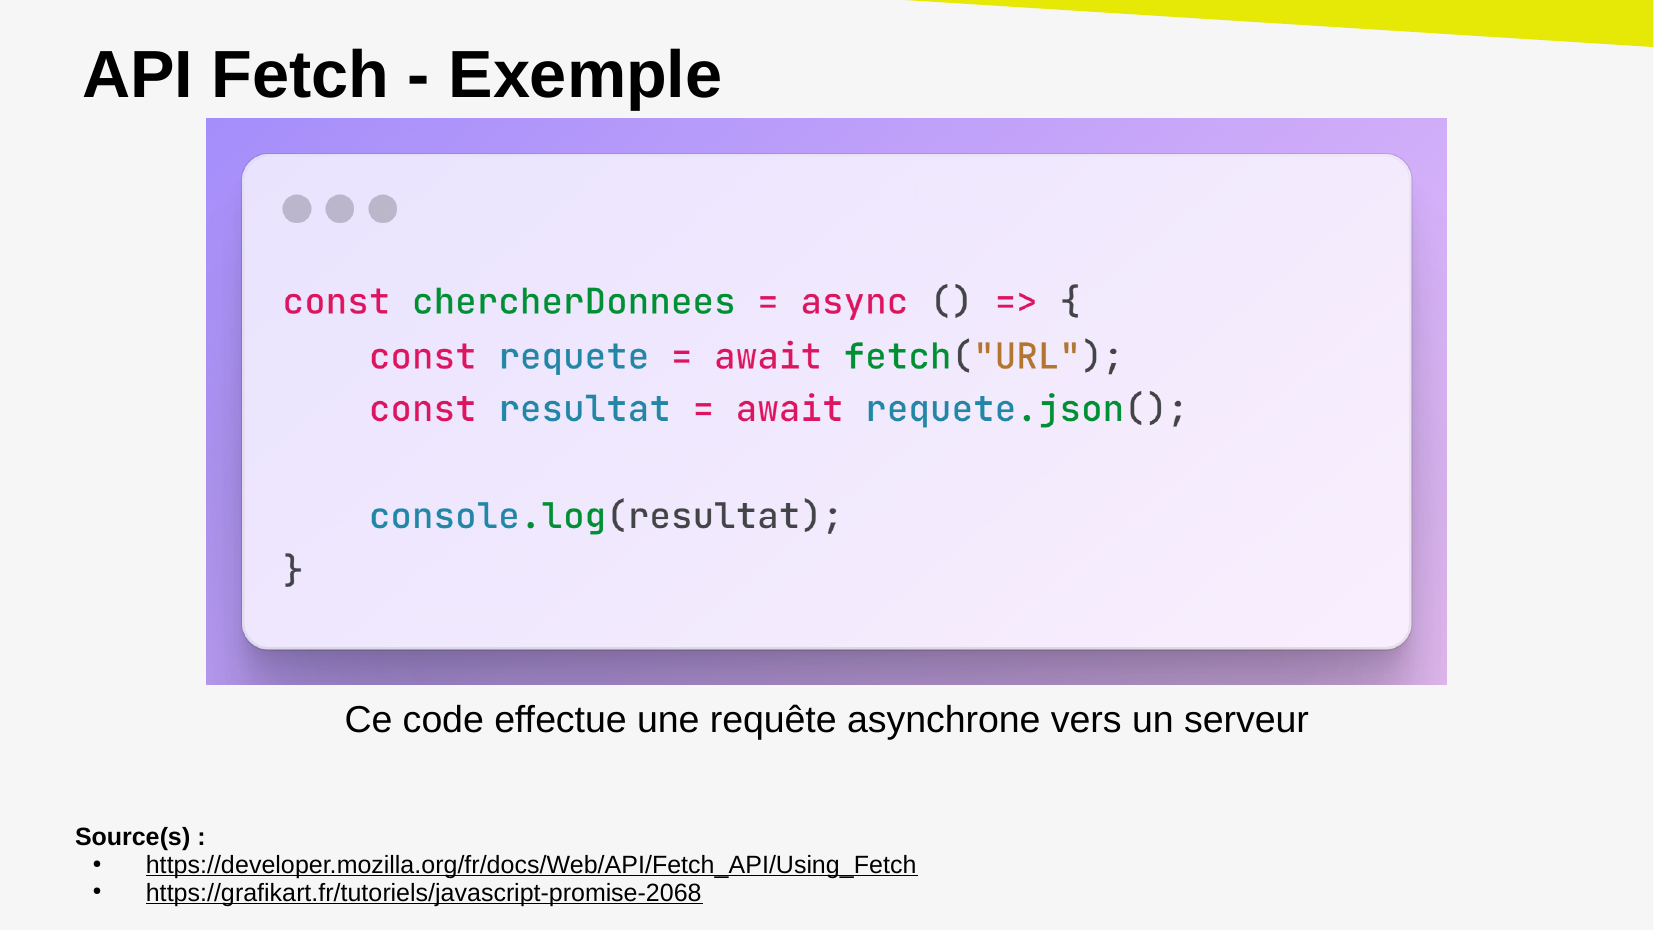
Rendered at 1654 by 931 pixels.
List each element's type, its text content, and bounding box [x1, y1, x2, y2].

text_box [904, 0, 1654, 48]
text_box Ce code effectue une requête asynchrone vers un serveur [316, 690, 1337, 805]
picture [206, 118, 1447, 686]
text_box Source(s) : https://developer.mozilla.org/fr/docs/Web/API/Fetch_API/Using_Fetch https://grafikart.fr/tutoriels/javascript-promise-2068 [60, 815, 1546, 929]
title API Fetch - Exemple [82, 37, 1571, 114]
